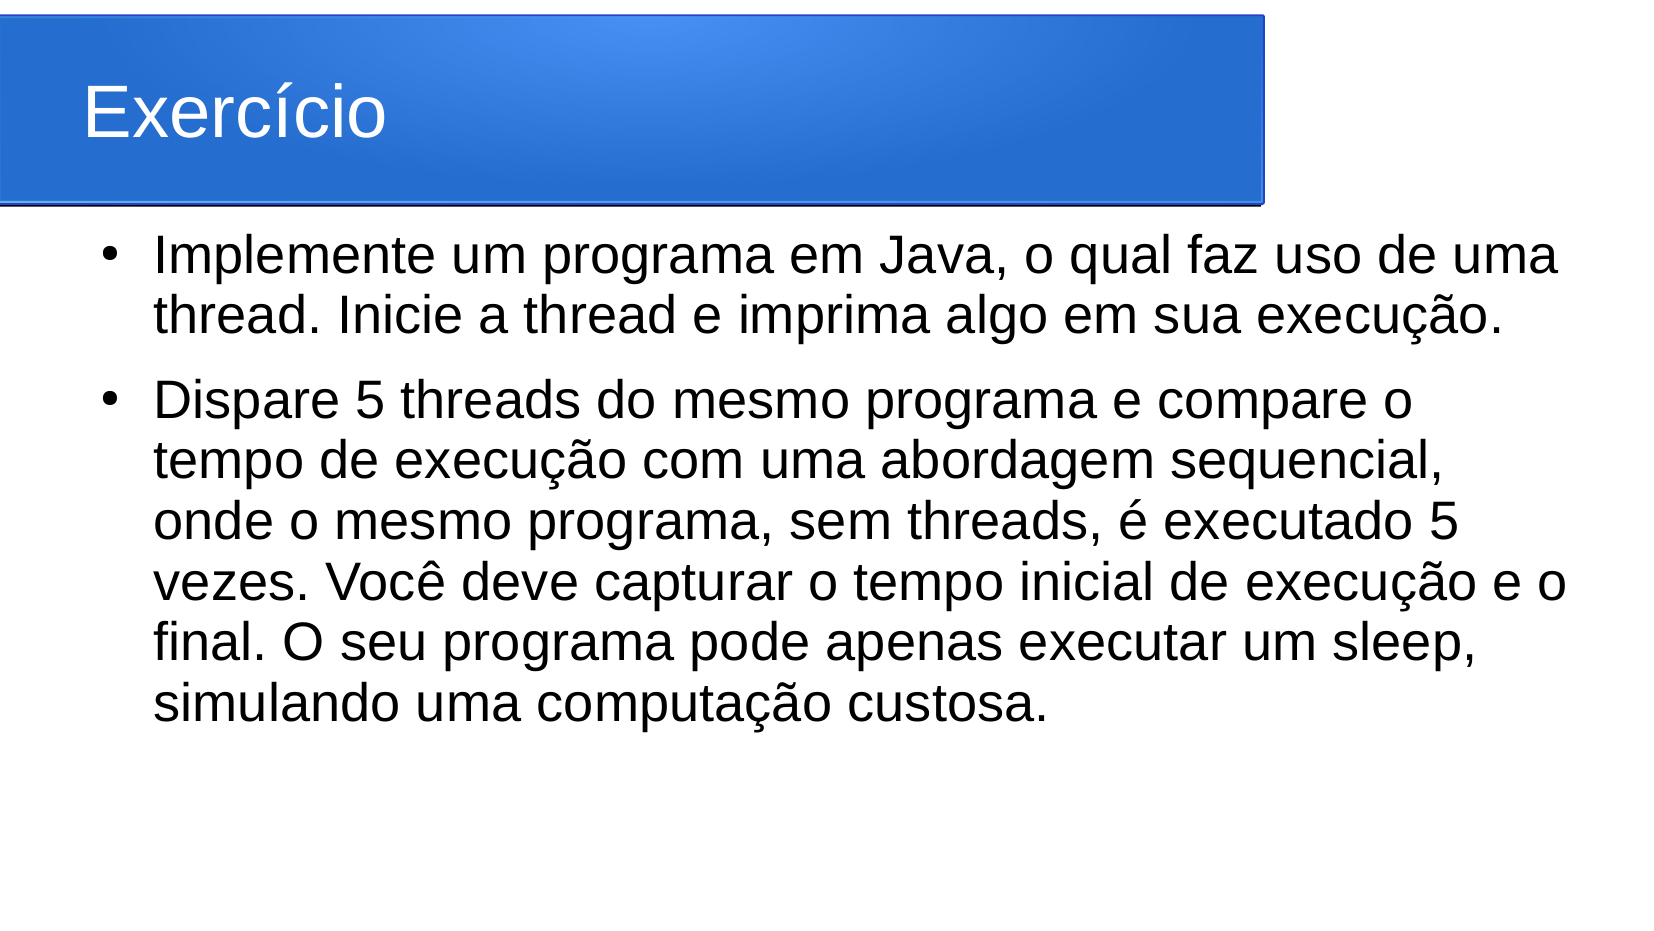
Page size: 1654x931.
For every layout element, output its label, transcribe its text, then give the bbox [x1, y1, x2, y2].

title Exercício [82, 35, 1235, 189]
list Implemente um programa em Java, o qual faz uso de uma thread. Inicie a thread e imprima algo em sua execução. Dispare 5 threads do mesmo programa e compare o tempo de execução com uma abordagem sequencial, onde o mesmo programa, sem threads, é executado 5 vezes. Você deve capturar o tempo inicial de execução e o final. O seu programa pode apenas executar um sleep, simulando uma computação custosa. [82, 224, 1571, 764]
